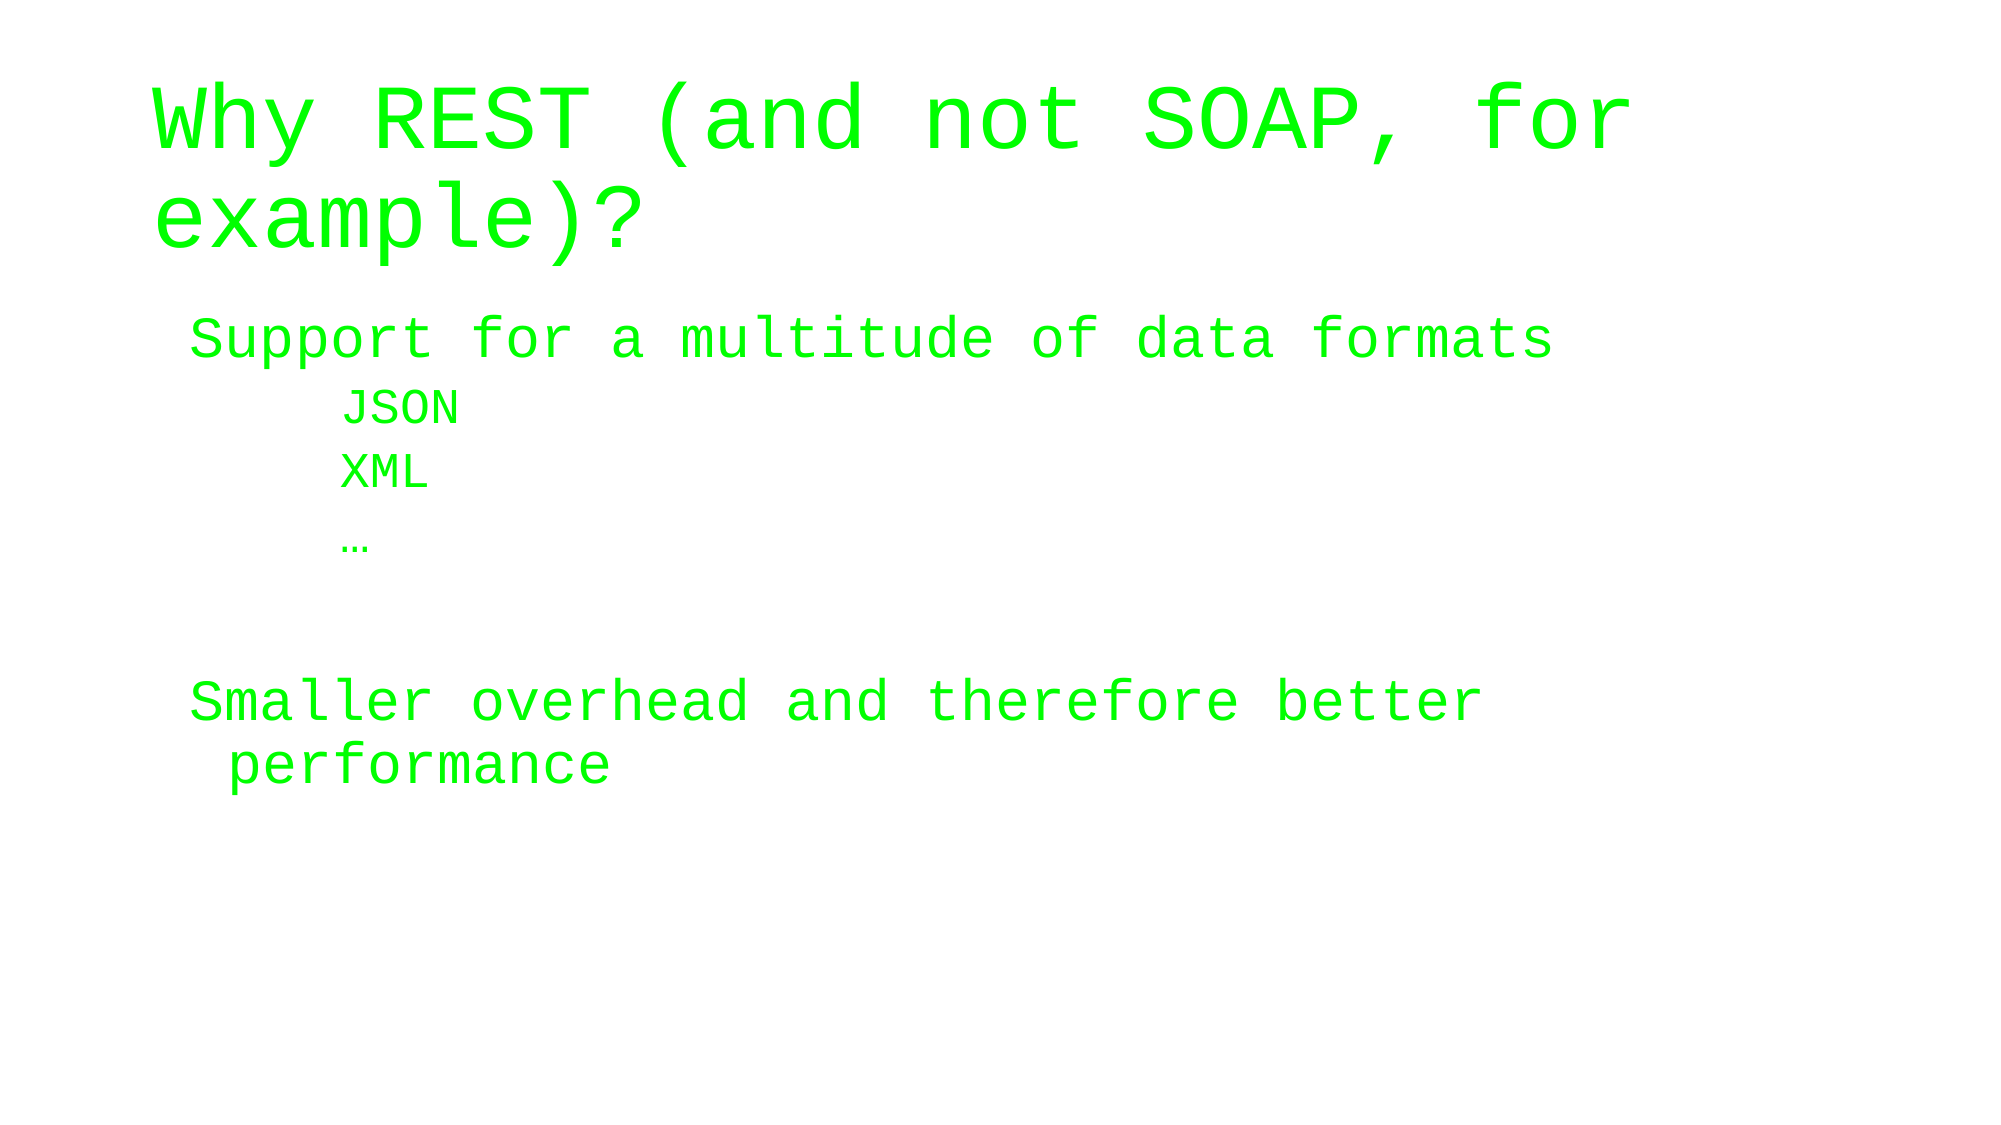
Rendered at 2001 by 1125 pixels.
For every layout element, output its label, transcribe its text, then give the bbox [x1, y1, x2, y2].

list Support for a multitude of data formats JSON XML … Smaller overhead and therefore better performance [137, 299, 1863, 1014]
title Why REST (and not SOAP, for example)? [137, 59, 1863, 278]
